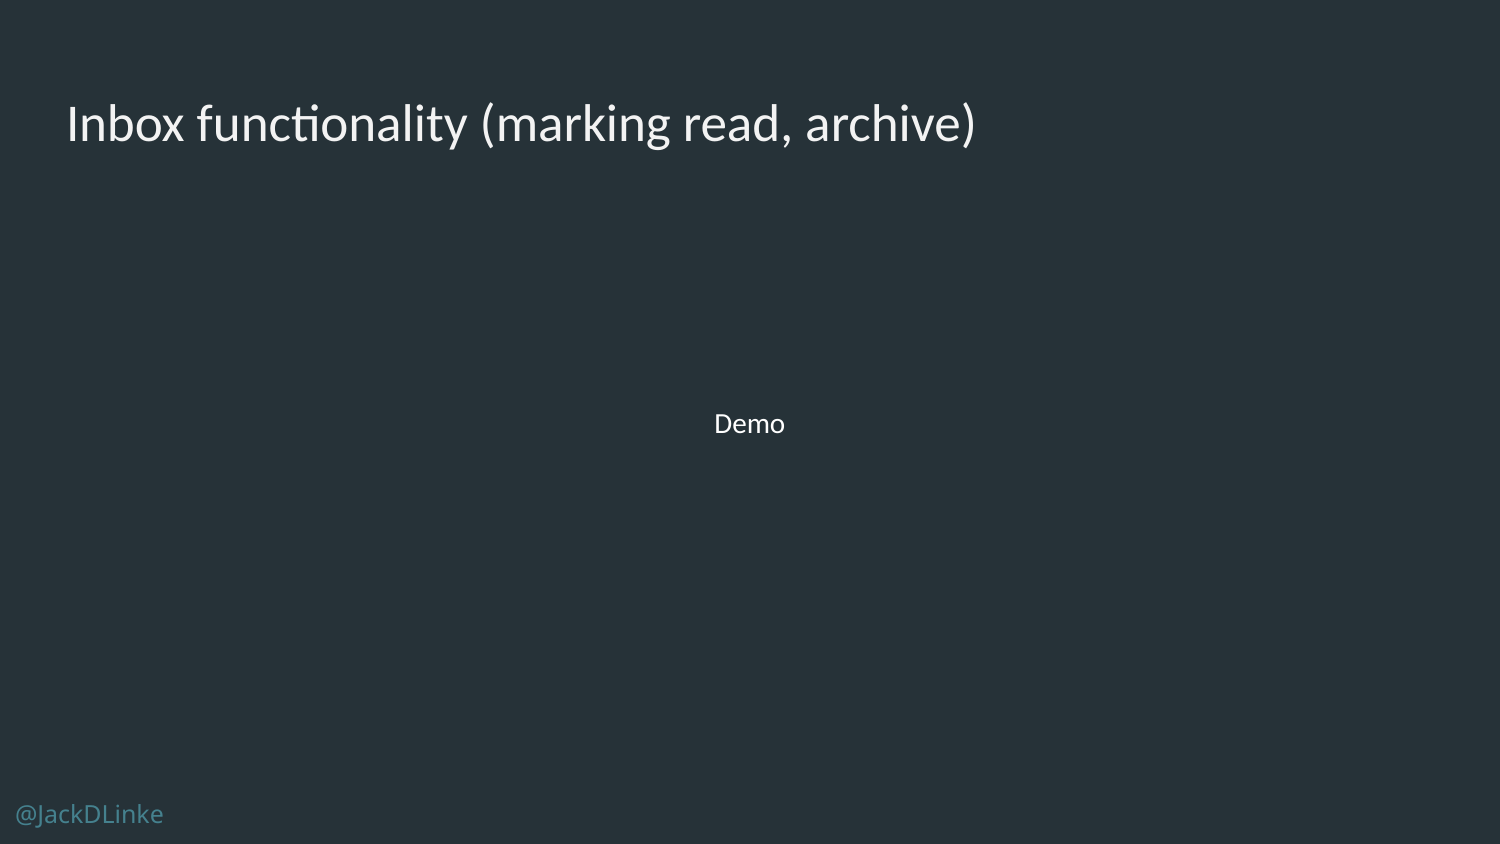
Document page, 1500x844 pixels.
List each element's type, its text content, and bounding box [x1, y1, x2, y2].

title Inbox functionality (marking read, archive) [51, 72, 1449, 167]
text_box Demo [665, 388, 835, 455]
